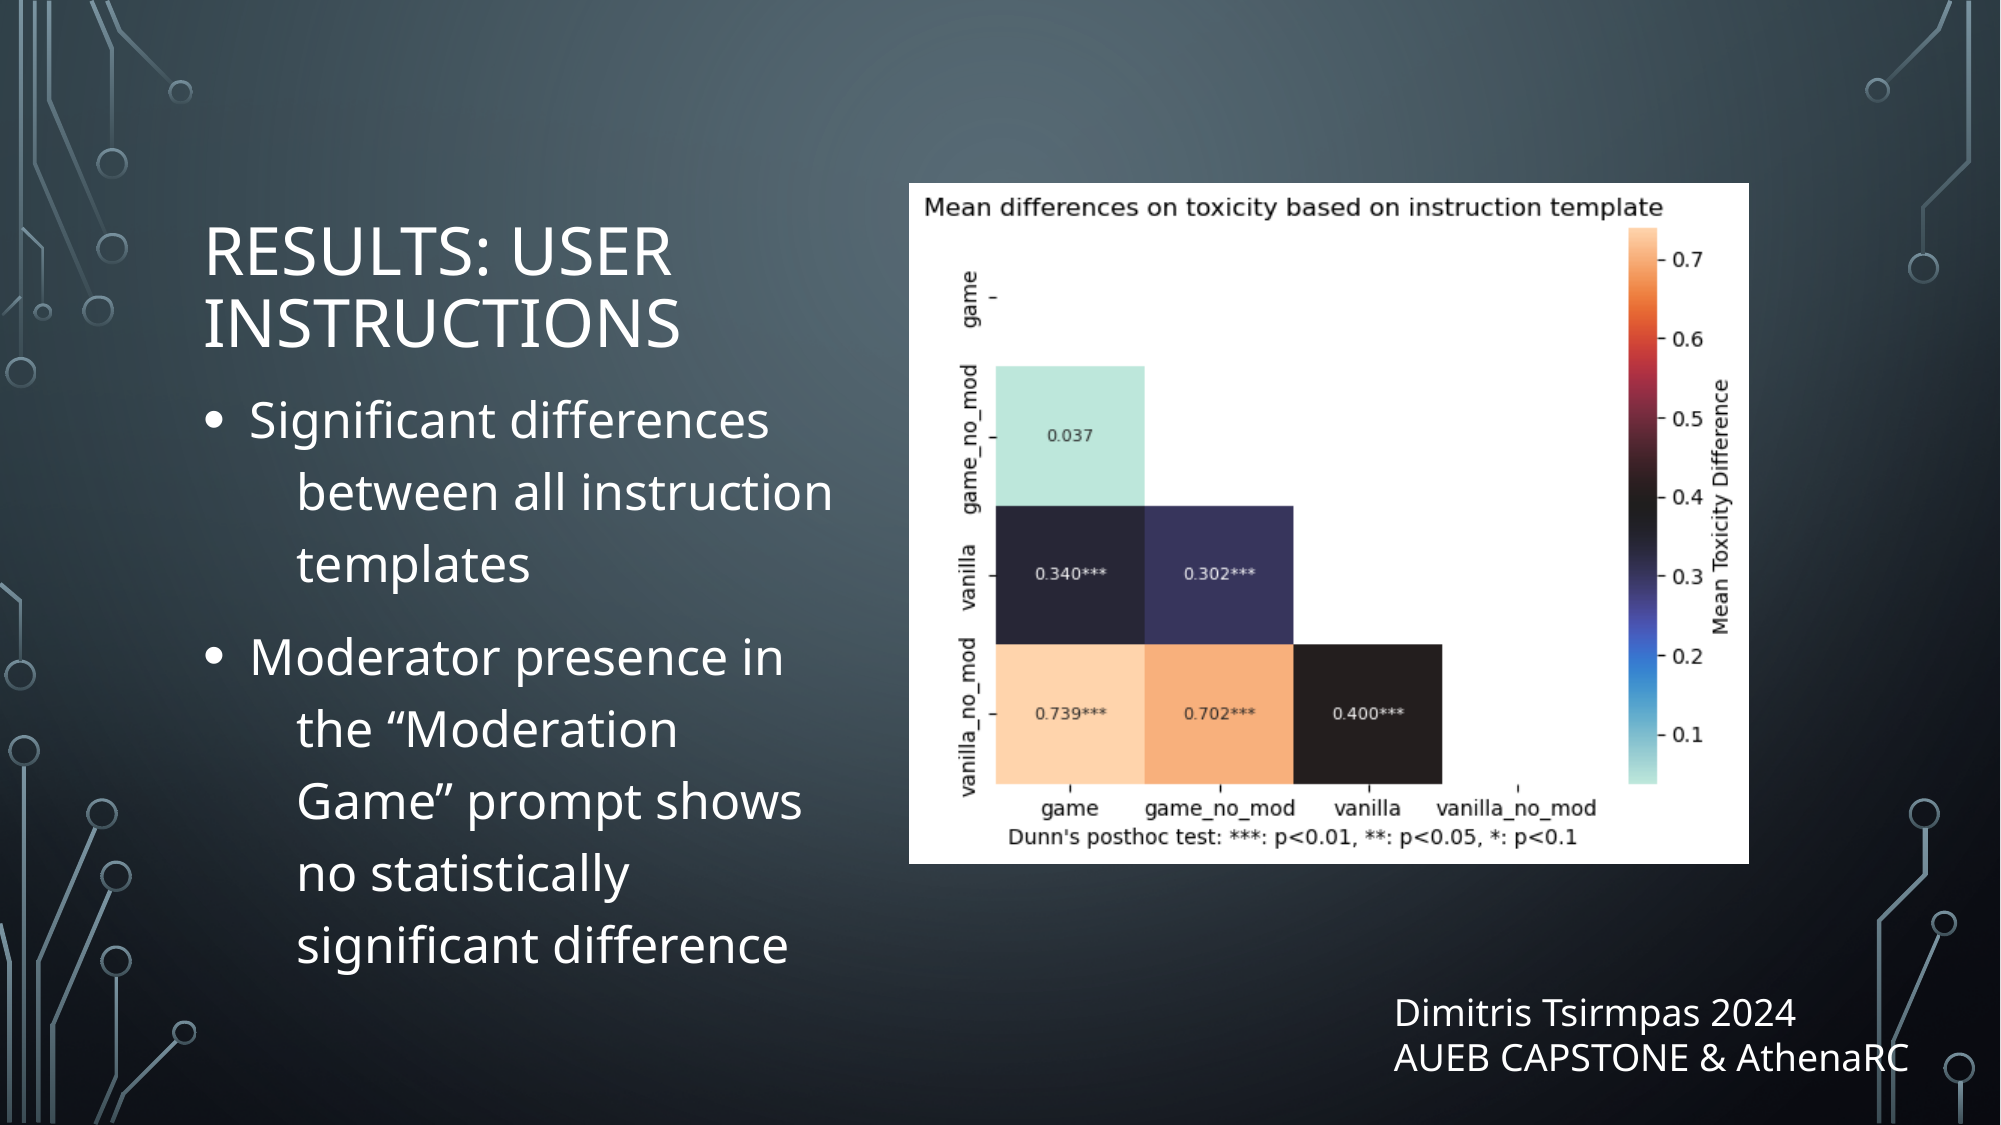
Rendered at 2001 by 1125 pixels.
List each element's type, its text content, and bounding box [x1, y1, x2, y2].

title Results: USER INSTRUCTIONS [188, 99, 821, 369]
text_box Dimitris Tsirmpas 2024 AUEB CAPSTONE & AthenaRC [1378, 981, 2000, 1088]
picture [909, 183, 1749, 864]
list Significant differences between all instruction templates Moderator presence in the “Moderation Game” prompt shows no statistically significant difference [188, 369, 852, 1010]
